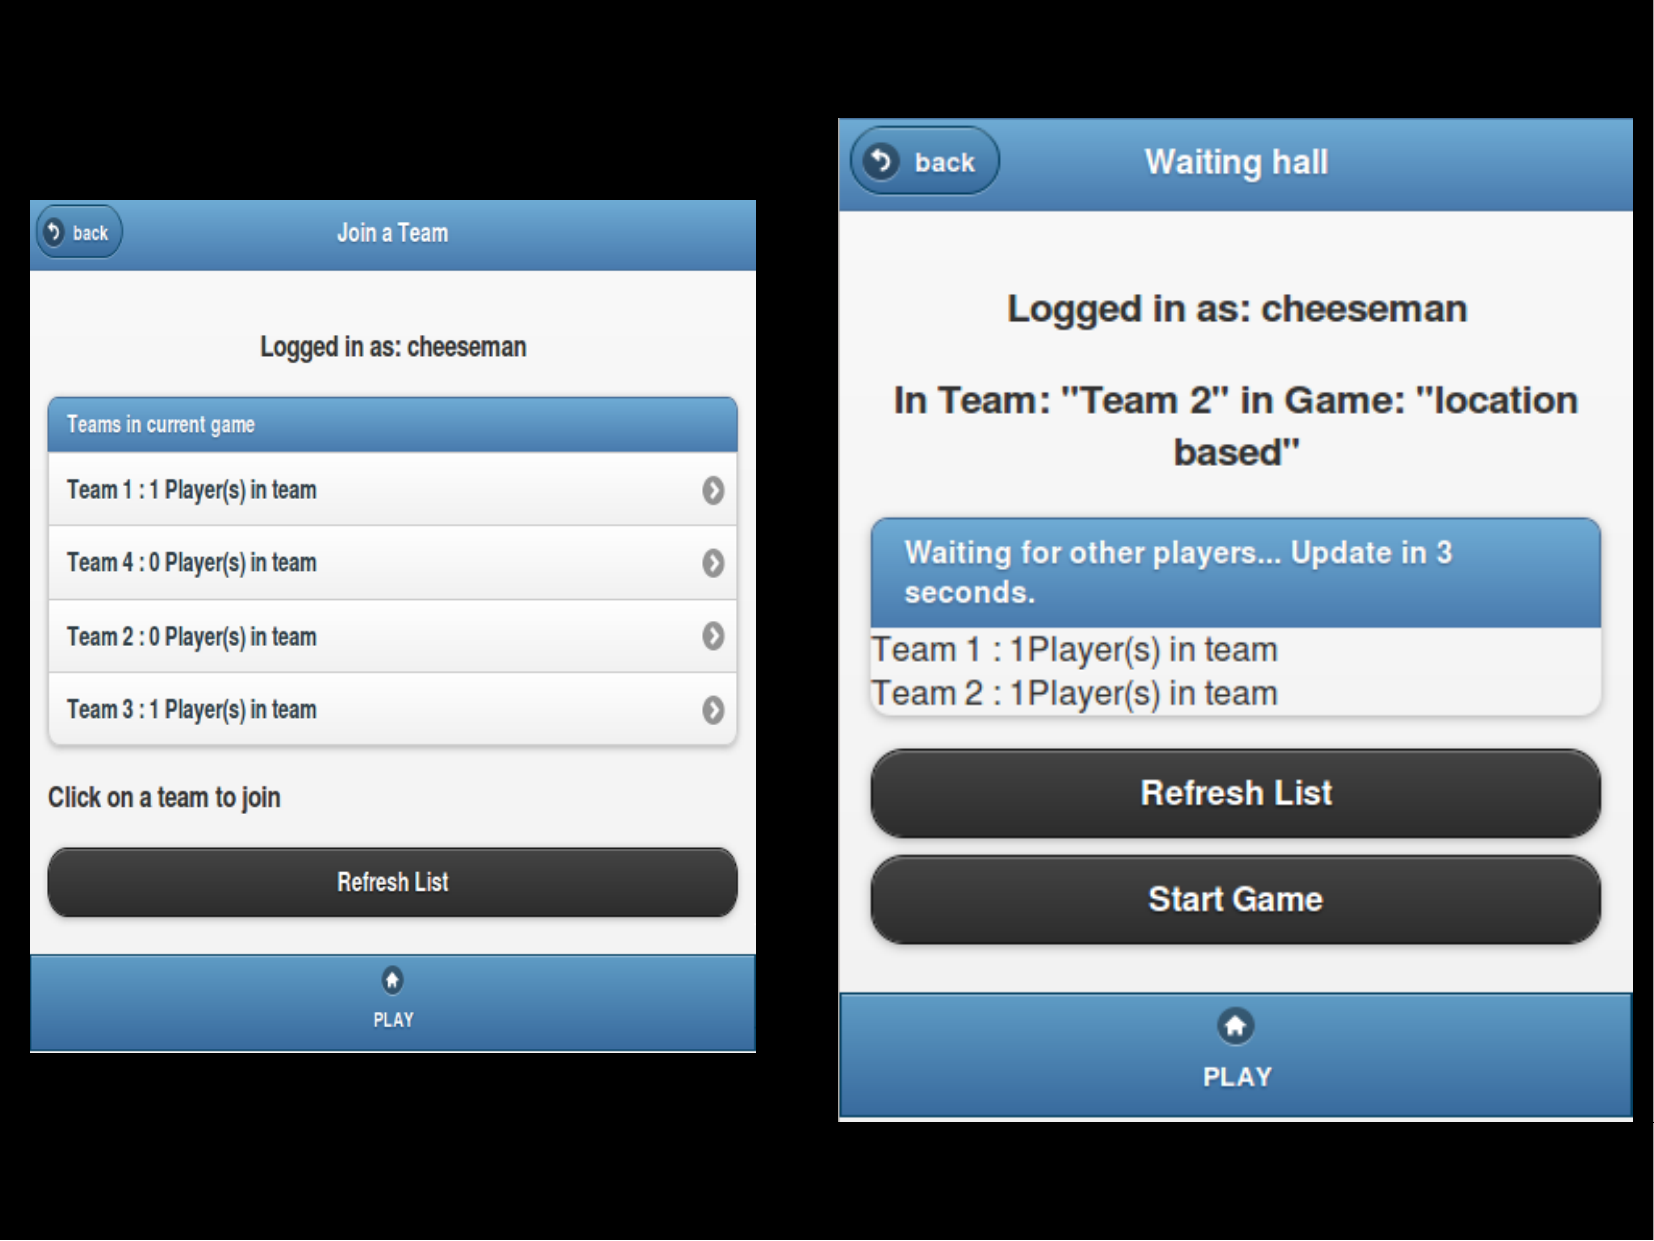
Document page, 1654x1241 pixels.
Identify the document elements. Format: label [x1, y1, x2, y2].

picture [838, 118, 1633, 1123]
picture [30, 200, 756, 1053]
